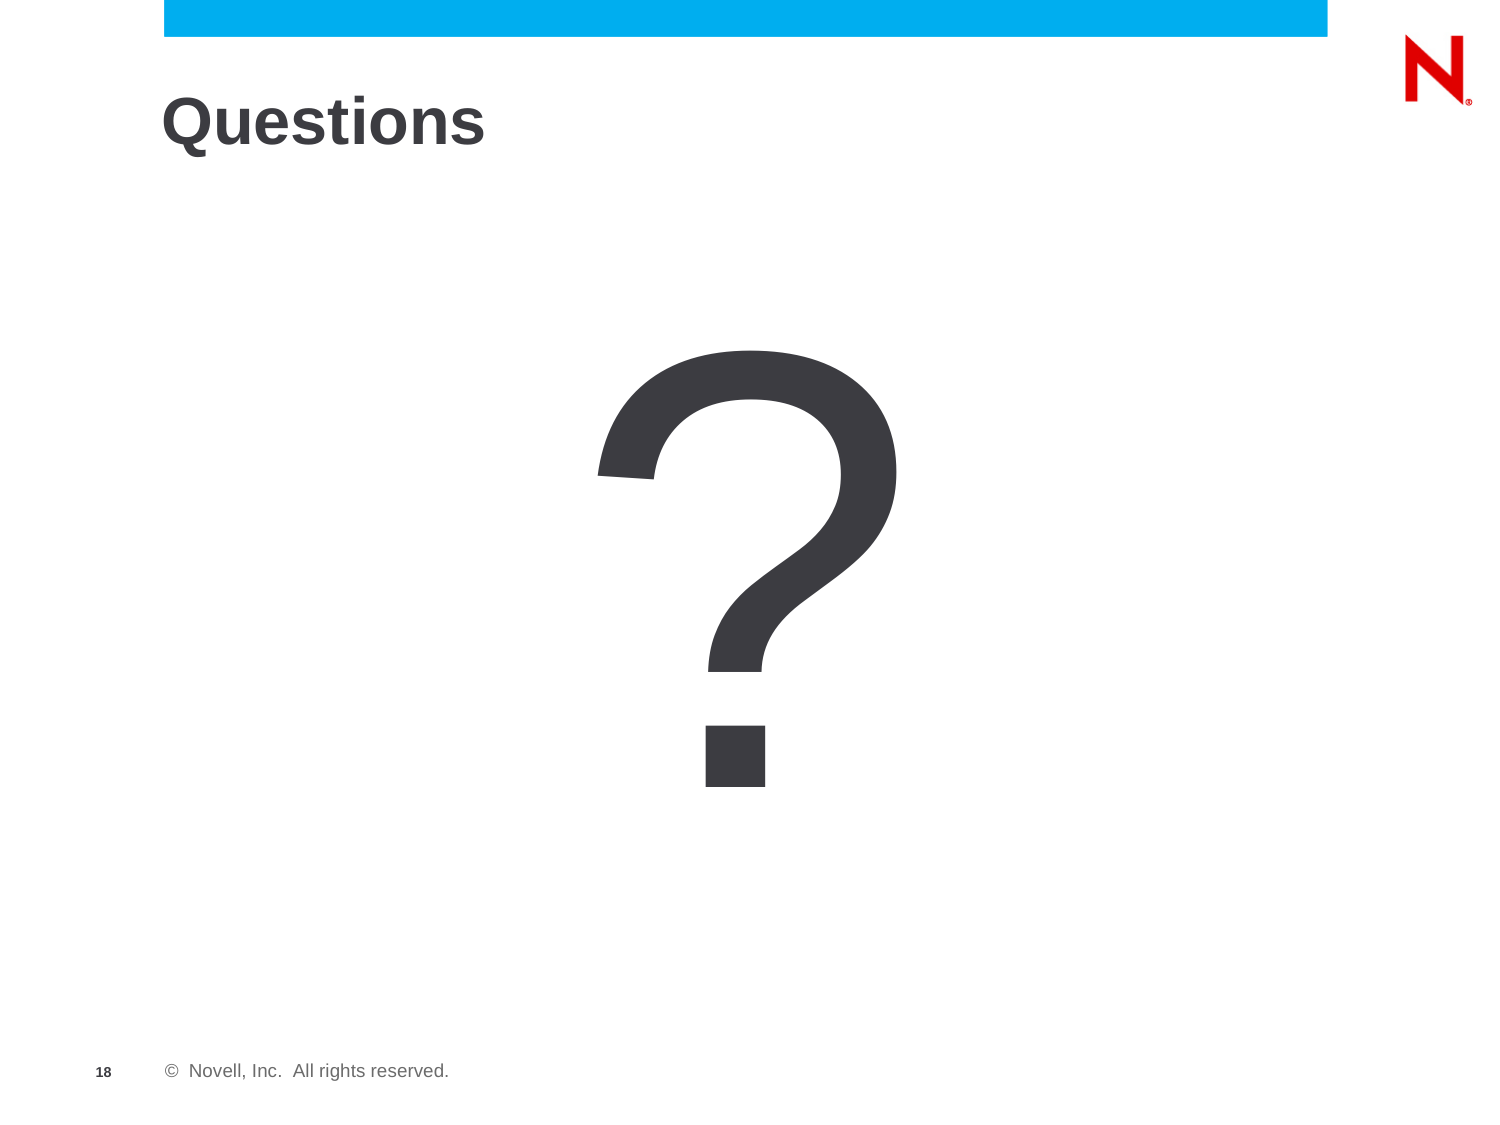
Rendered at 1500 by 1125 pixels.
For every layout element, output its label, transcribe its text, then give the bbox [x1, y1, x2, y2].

title Questions [161, 41, 1383, 205]
picture [1403, 32, 1473, 107]
text_box ? [572, 222, 916, 921]
